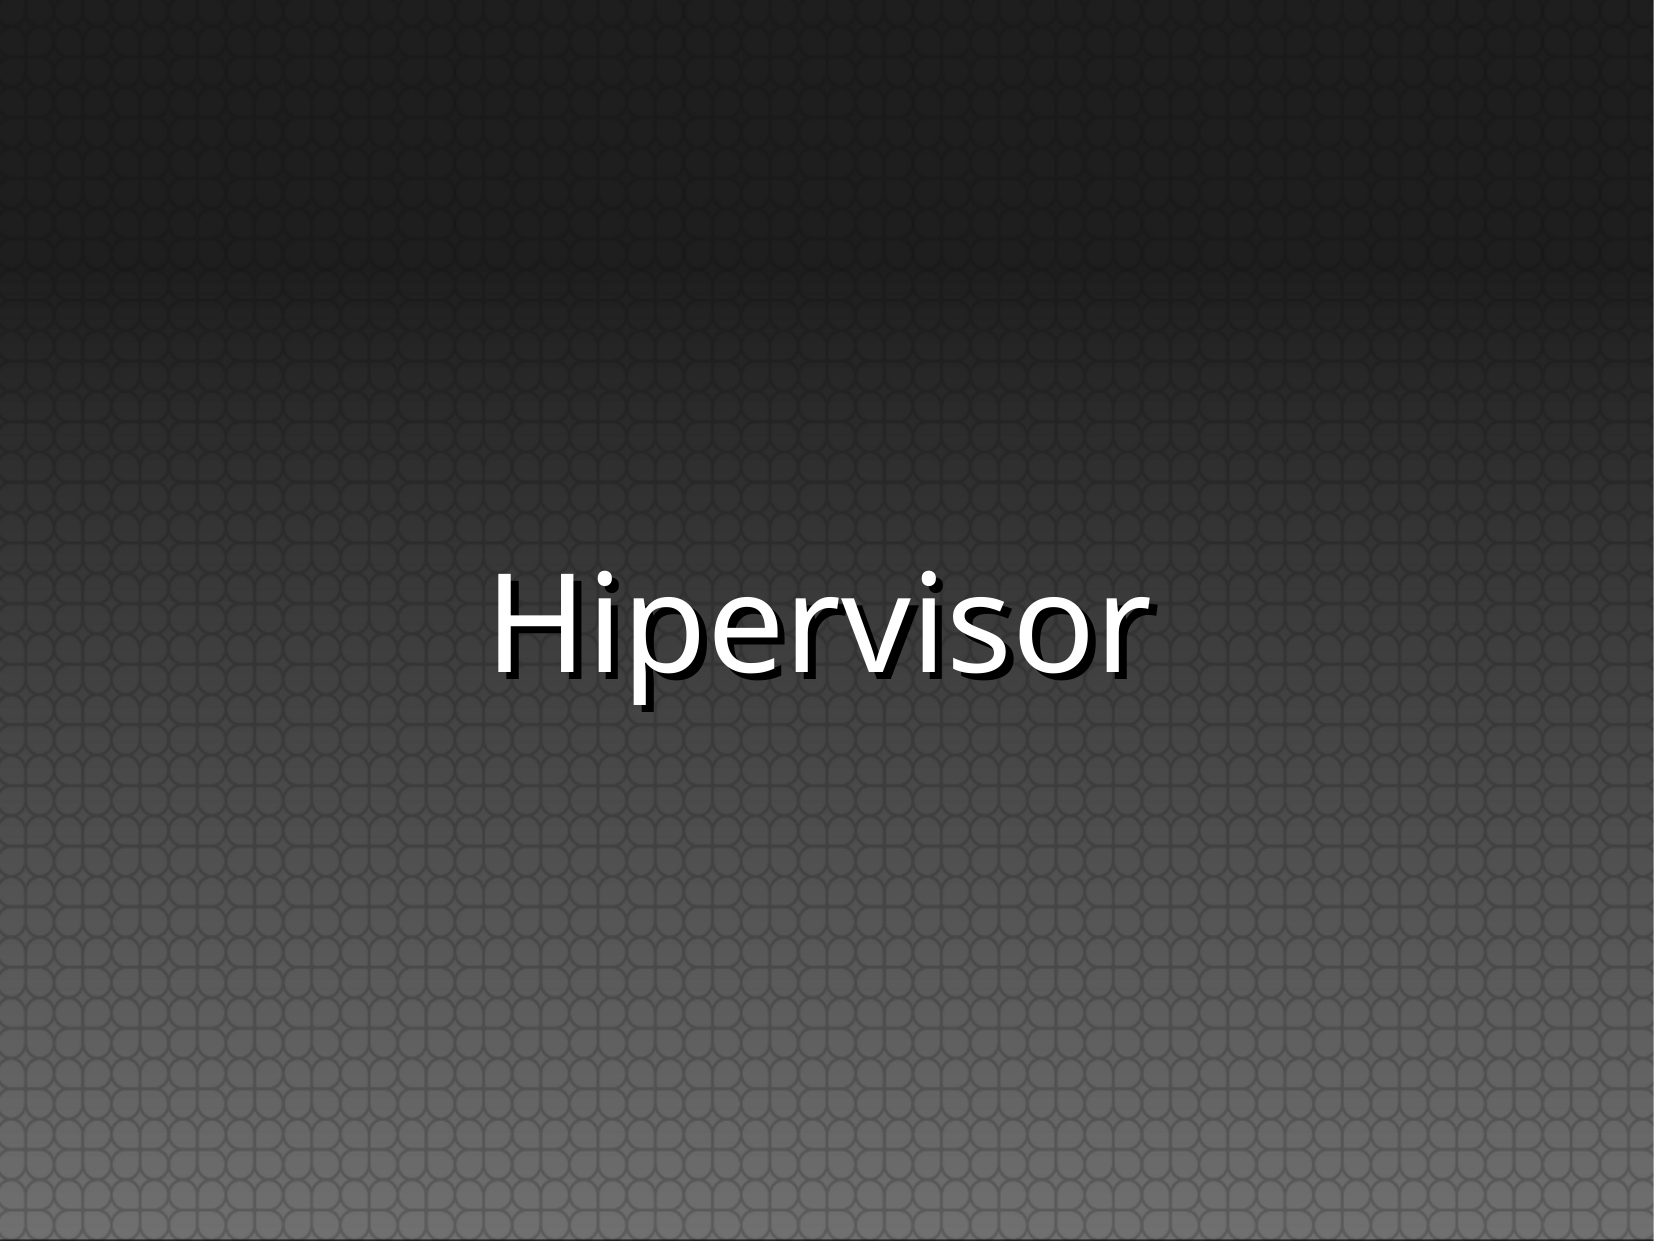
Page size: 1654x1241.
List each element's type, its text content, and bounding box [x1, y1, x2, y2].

title Hipervisor [75, 525, 1564, 713]
picture [0, 0, 1654, 1241]
